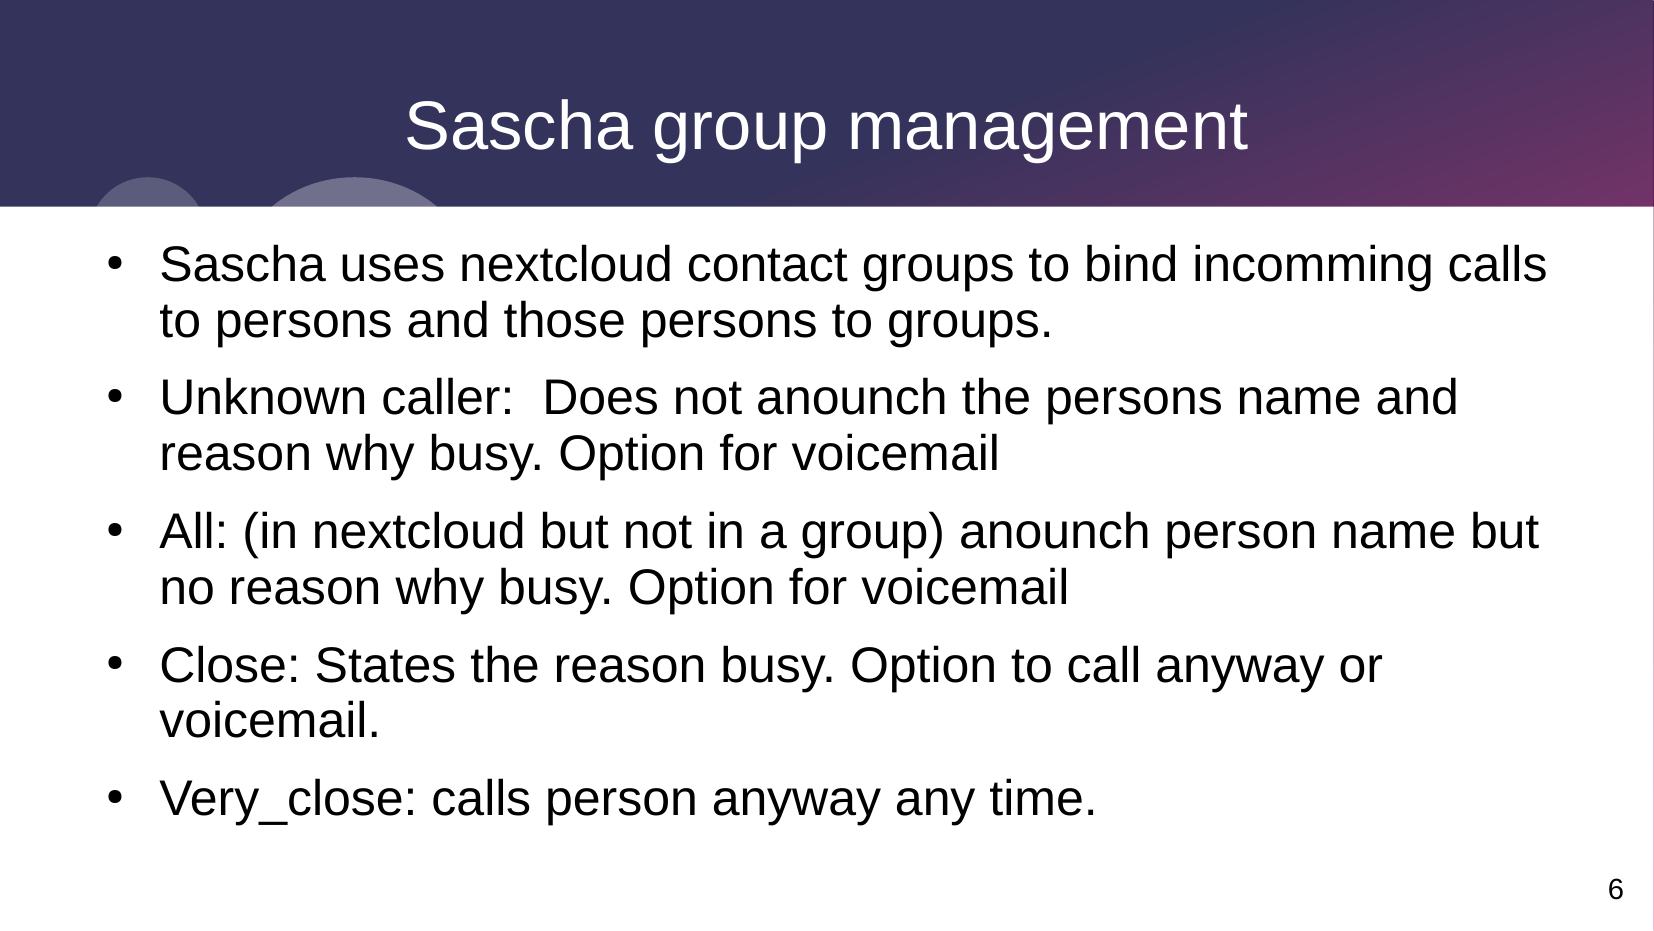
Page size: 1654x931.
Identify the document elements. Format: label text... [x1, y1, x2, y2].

list Sascha uses nextcloud contact groups to bind incomming calls to persons and those persons to groups. Unknown caller: Does not anounch the persons name and reason why busy. Option for voicemail All: (in nextcloud but not in a group) anounch person name but no reason why busy. Option for voicemail Close: States the reason busy. Option to call anyway or voicemail. Very_close: calls person anyway any time. [88, 236, 1565, 827]
title Sascha group management [88, 44, 1565, 207]
